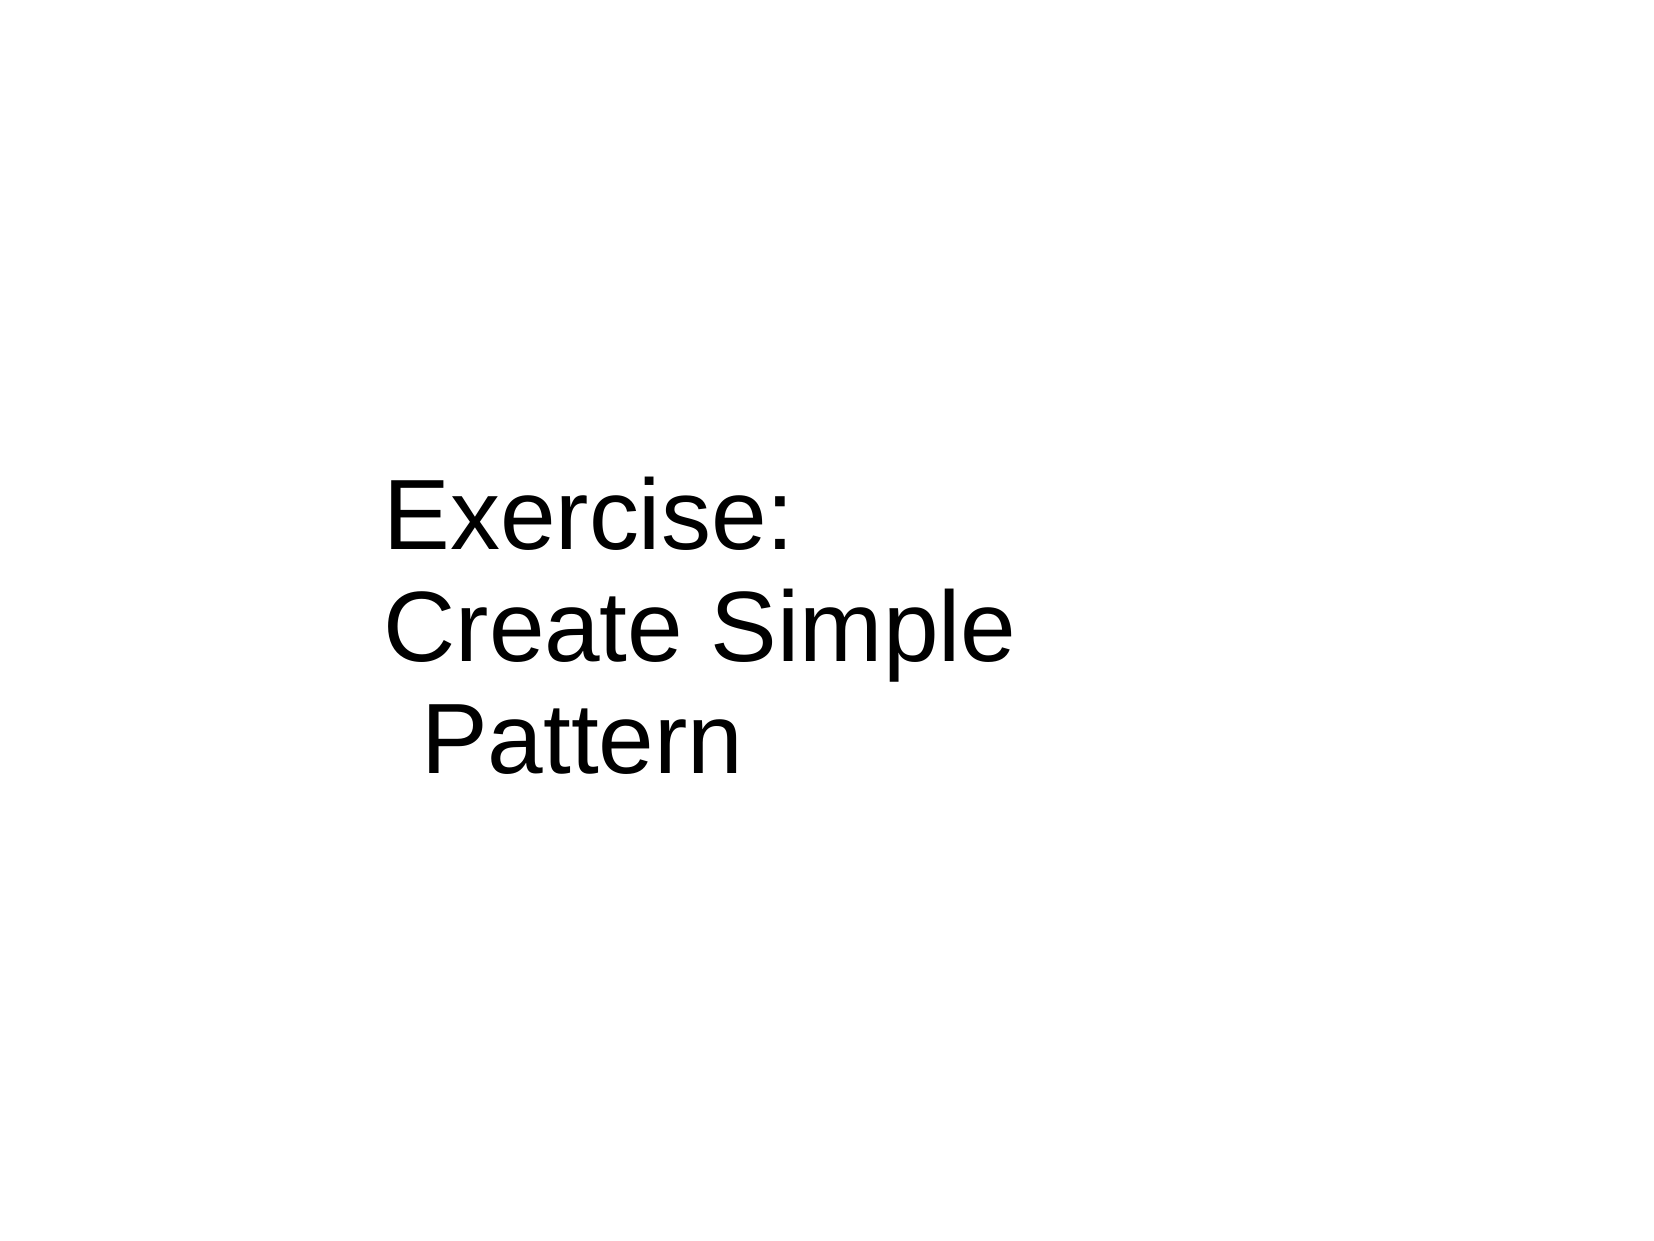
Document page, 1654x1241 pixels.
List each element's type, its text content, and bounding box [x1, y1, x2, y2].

text_box Exercise: Create Simple Pattern [293, 451, 1373, 803]
